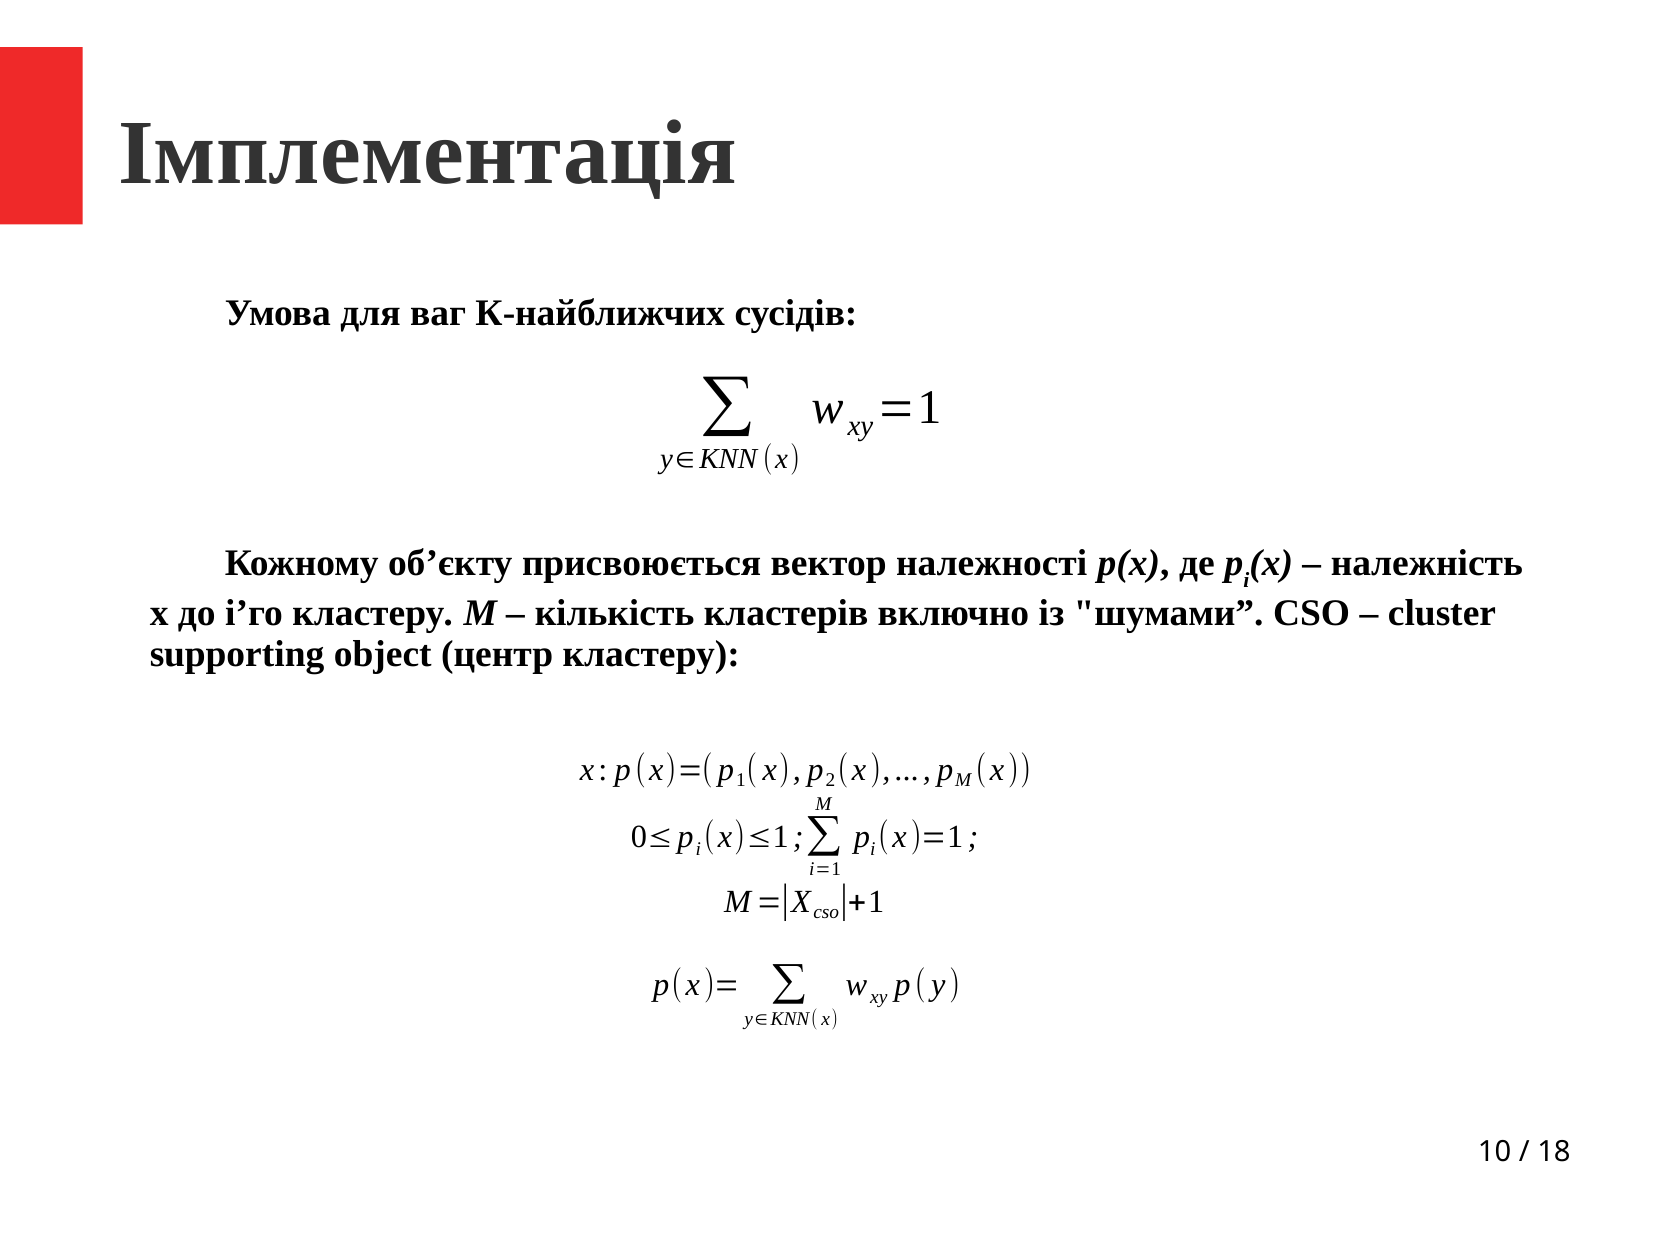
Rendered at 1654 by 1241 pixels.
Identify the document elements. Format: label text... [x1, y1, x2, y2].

chart [570, 750, 1039, 1106]
text_box Умова для ваг К-найближчих сусідів: Кожному об’єкту присвоюється вектор належності p(x), де pi(x) – належність x до і’го кластеру. М – кількість кластерів включно із "шумами”. CSO – cluster supporting object (центр кластеру): [135, 285, 1561, 1111]
chart [645, 375, 953, 477]
title Імплементація [118, 49, 1571, 257]
